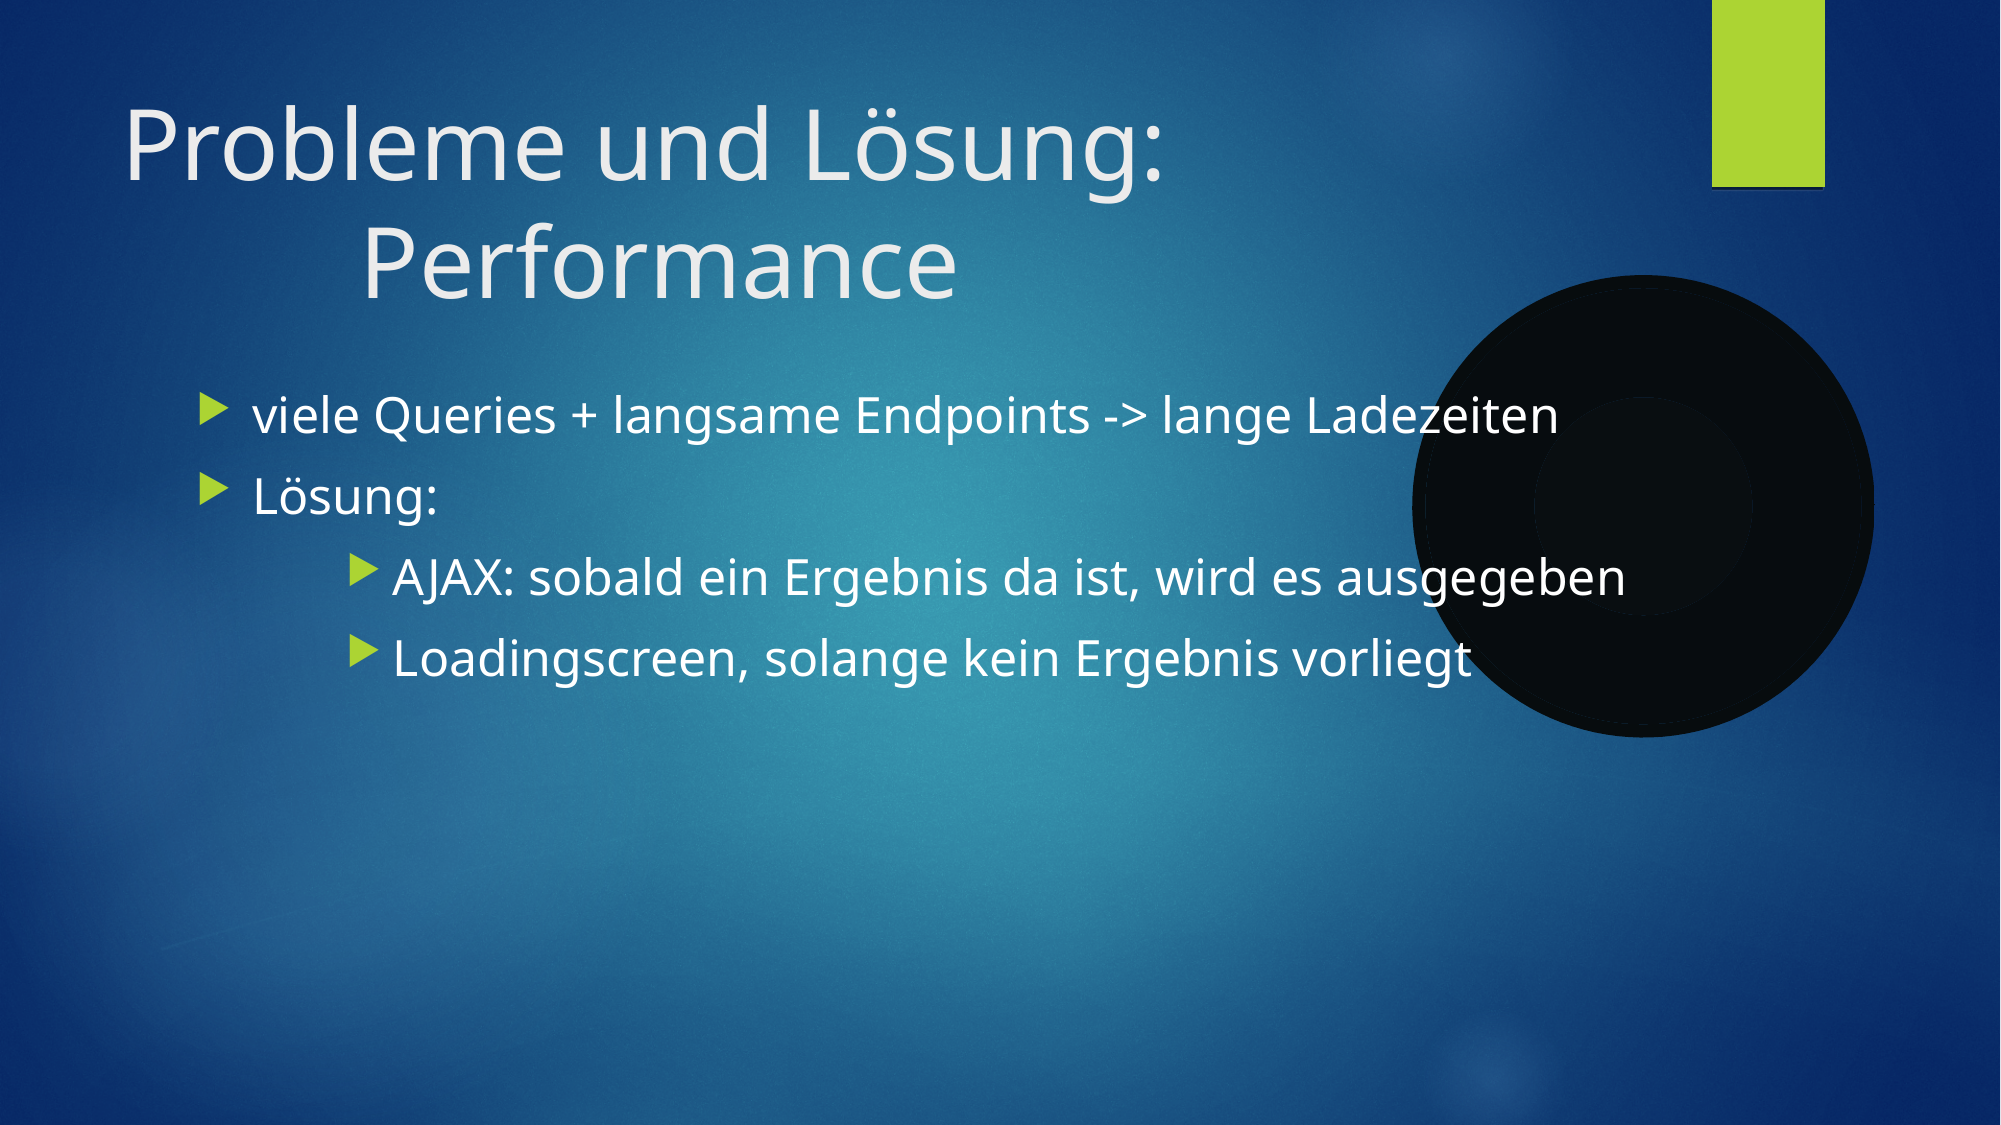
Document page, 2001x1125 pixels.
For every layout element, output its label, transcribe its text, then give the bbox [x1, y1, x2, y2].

title Probleme und Lösung: Performance [106, 74, 1649, 305]
list viele Queries + langsame Endpoints -> lange Ladezeiten Lösung: AJAX: sobald ein Ergebnis da ist, wird es ausgegeben Loadingscreen, solange kein Ergebnis vorliegt [181, 376, 1649, 1065]
